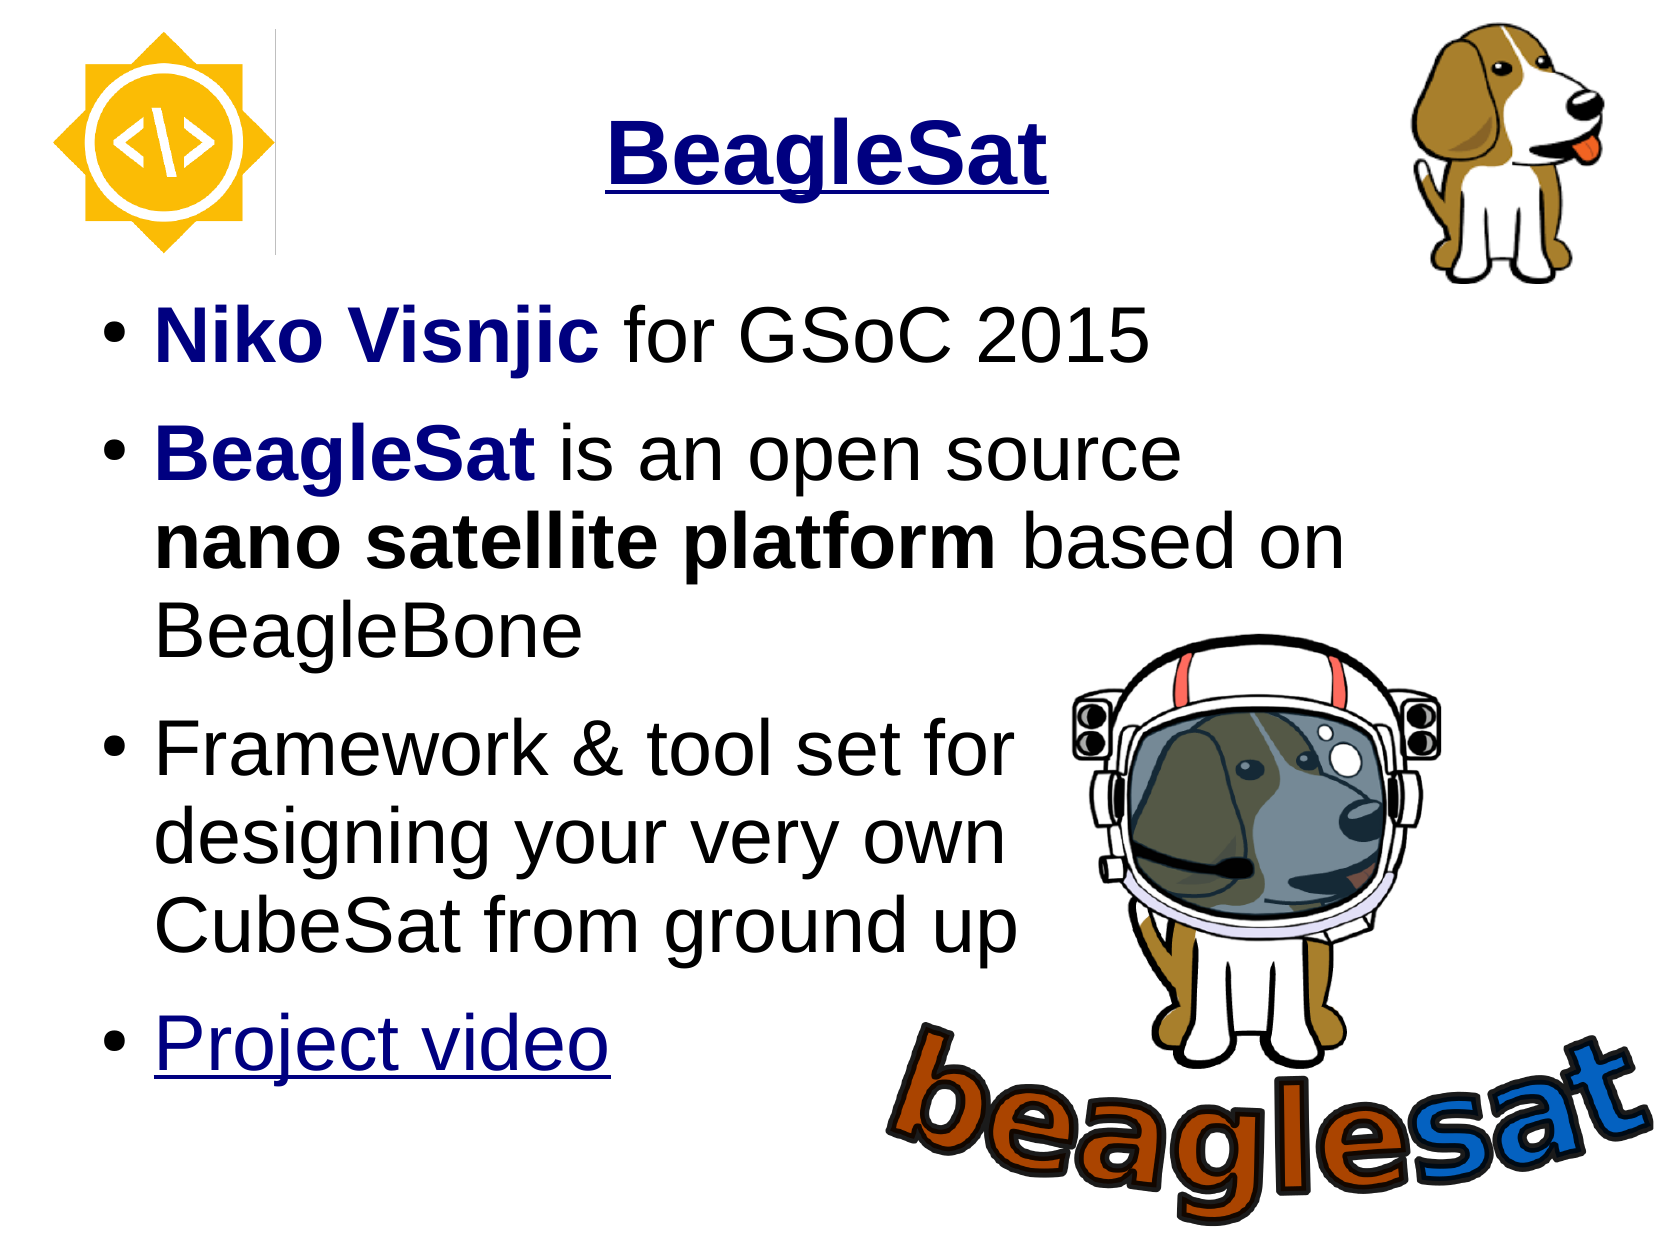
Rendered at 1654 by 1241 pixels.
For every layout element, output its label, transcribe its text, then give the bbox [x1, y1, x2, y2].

picture [794, 569, 1654, 1227]
picture [50, 29, 276, 255]
title BeagleSat [82, 49, 1391, 257]
list Niko Visnjic for GSoC 2015 BeagleSat is an open source nano satellite platform based on BeagleBone Framework & tool set for designing your very own CubeSat from ground up Project video [82, 290, 1441, 1186]
picture [1391, 22, 1608, 284]
